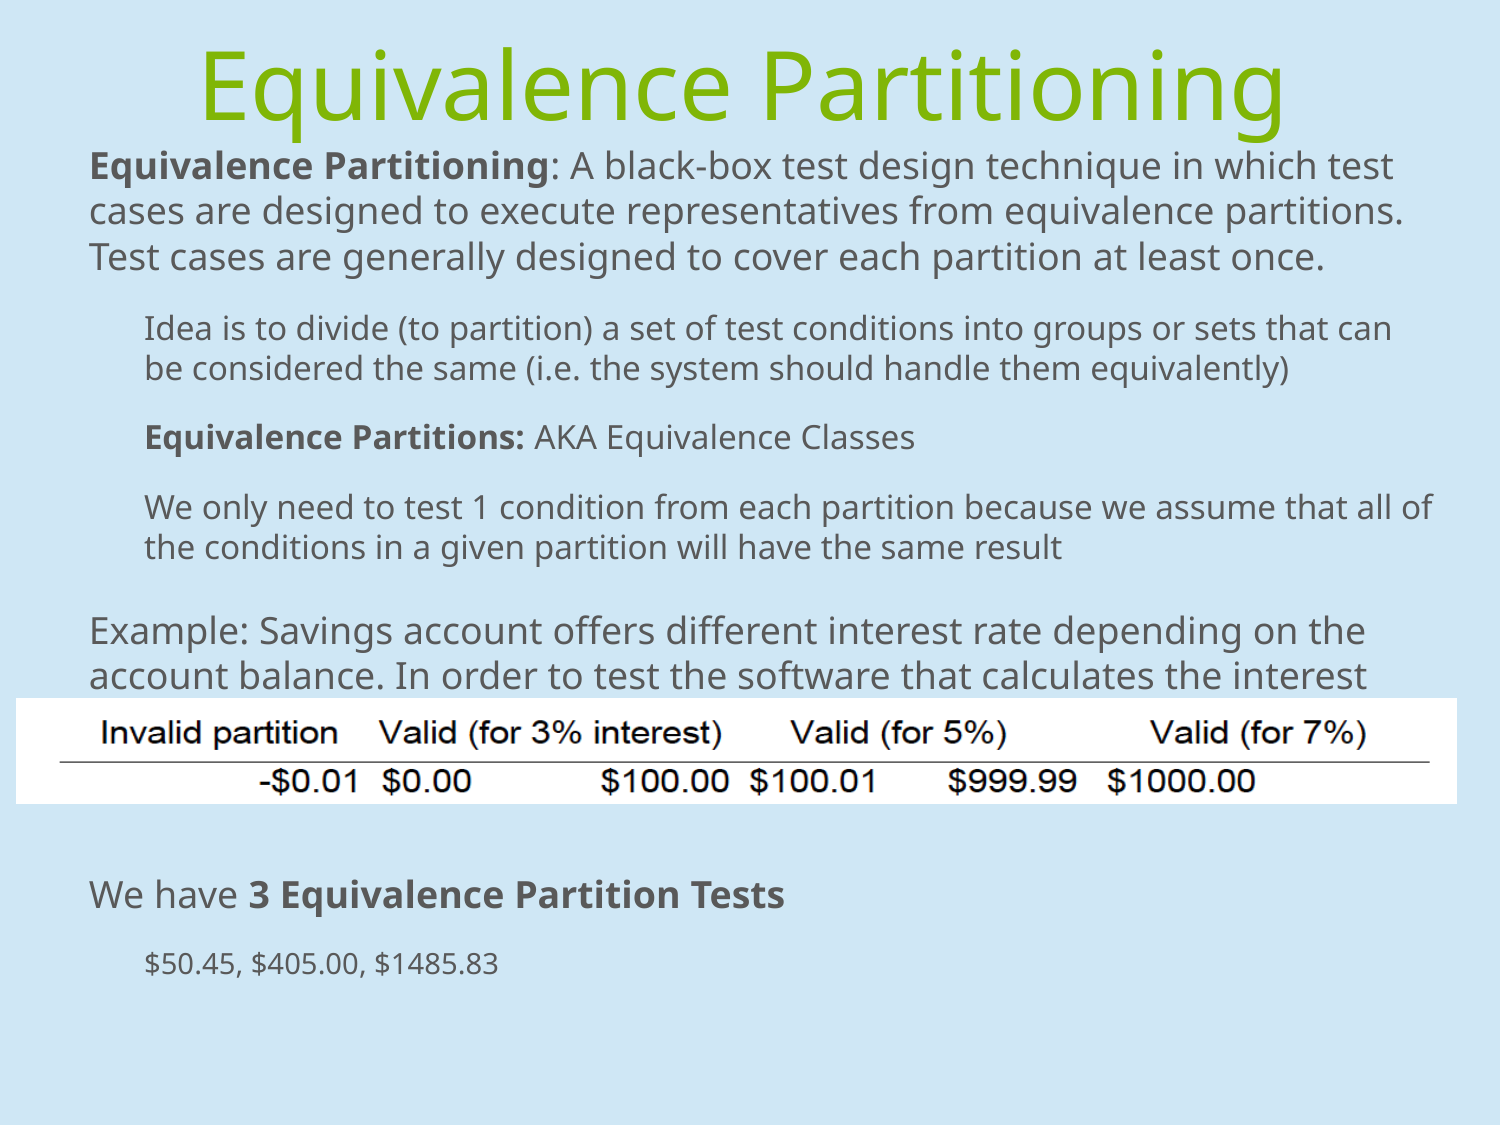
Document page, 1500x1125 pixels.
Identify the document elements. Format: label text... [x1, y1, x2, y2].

picture [16, 698, 1457, 804]
title Equivalence Partitioning [16, 17, 1470, 136]
list Equivalence Partitioning: A black-box test design technique in which test cases are designed to execute representatives from equivalence partitions. Test cases are generally designed to cover each partition at least once. Idea is to divide (to partition) a set of test conditions into groups or sets that can be considered the same (i.e. the system should handle them equivalently) Equivalence Partitions: AKA Equivalence Classes We only need to test 1 condition from each partition because we assume that all of the conditions in a given partition will have the same result Example: Savings account offers different interest rate depending on the account balance. In order to test the software that calculates the interest due, we can identify the ranges of balance values that earn different rates. We have 3 Equivalence Partition Tests $50.45, $405.00, $1485.83 [16, 804, 1457, 1014]
list Equivalence Partitioning: A black-box test design technique in which test cases are designed to execute representatives from equivalence partitions. Test cases are generally designed to cover each partition at least once. Idea is to divide (to partition) a set of test conditions into groups or sets that can be considered the same (i.e. the system should handle them equivalently) Equivalence Partitions: AKA Equivalence Classes We only need to test 1 condition from each partition because we assume that all of the conditions in a given partition will have the same result Example: Savings account offers different interest rate depending on the account balance. In order to test the software that calculates the interest due, we can identify the ranges of balance values that earn different rates. We have 3 Equivalence Partition Tests $50.45, $405.00, $1485.83 [16, 135, 1457, 698]
